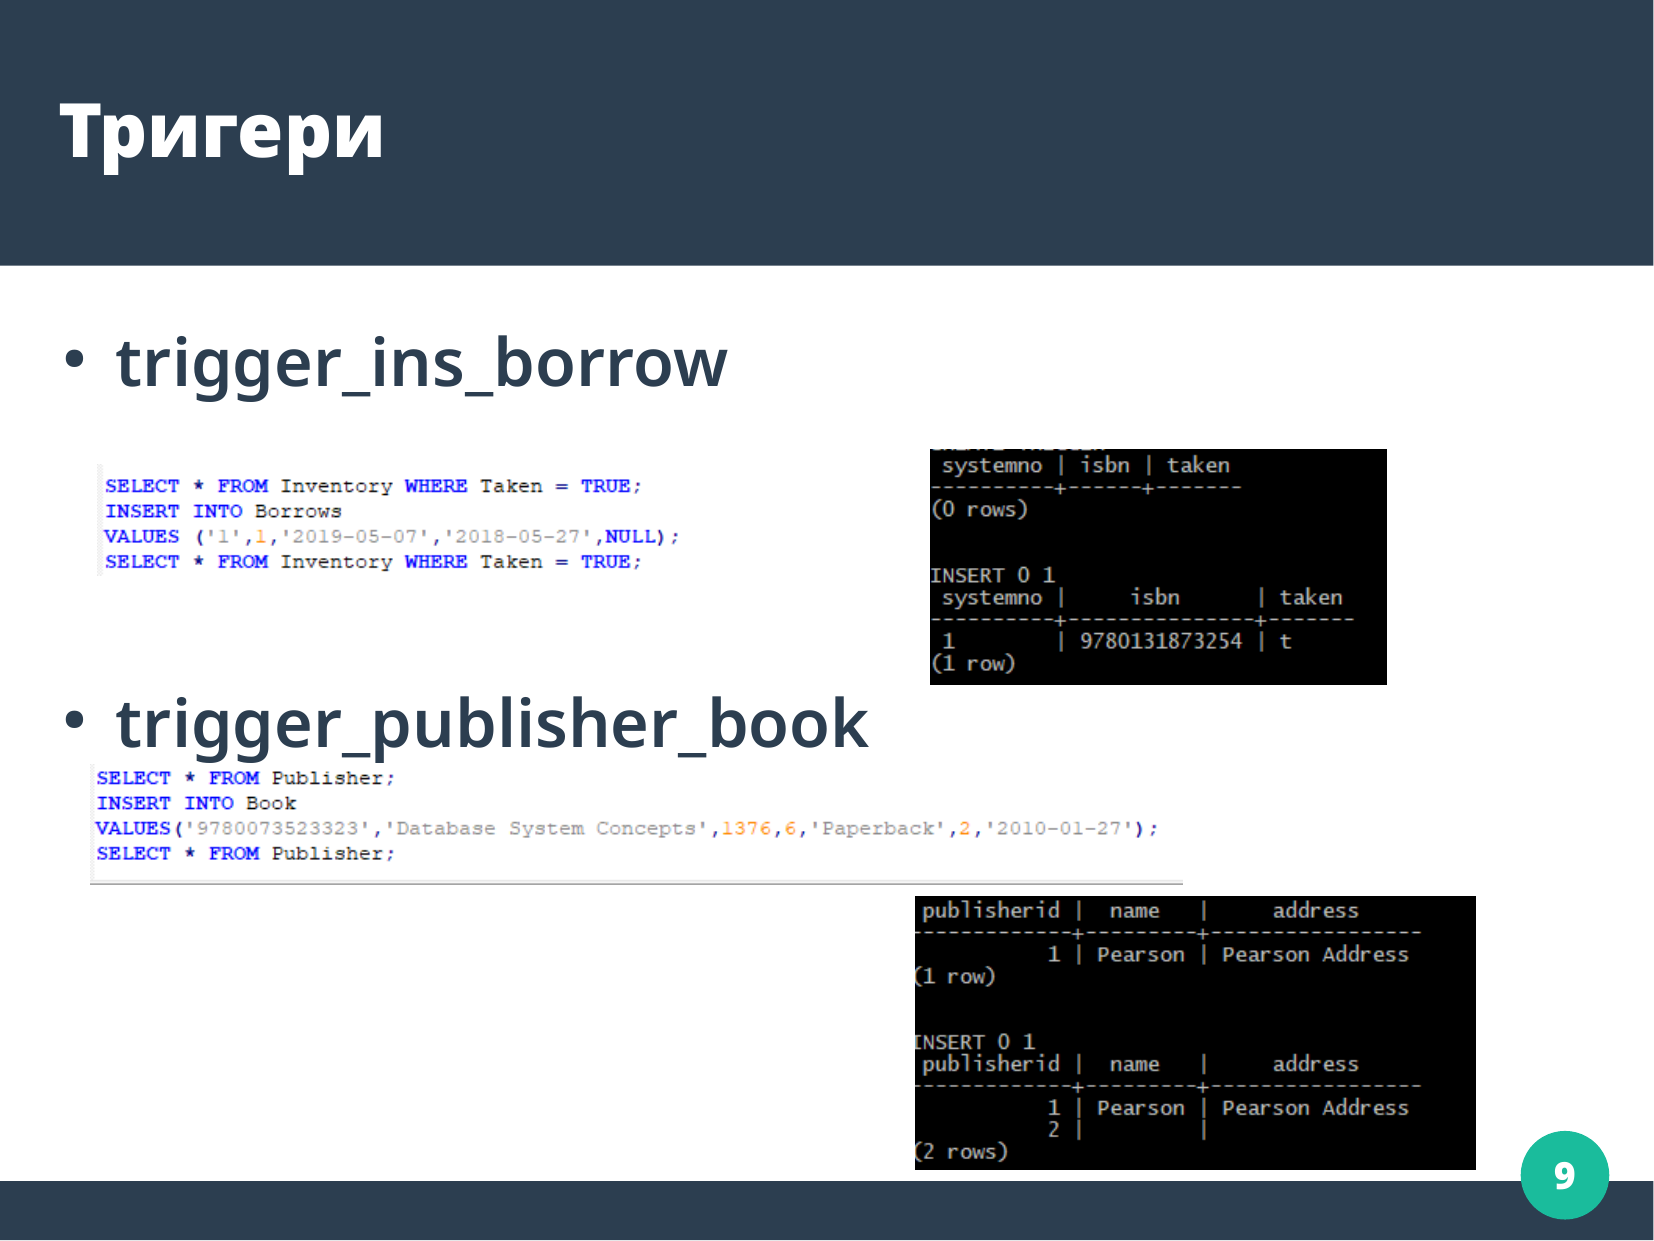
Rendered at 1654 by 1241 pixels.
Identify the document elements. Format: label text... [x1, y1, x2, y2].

list trigger_ins_borrow trigger_publisher_book [45, 315, 1581, 1142]
picture [930, 449, 1387, 685]
picture [915, 896, 1476, 1171]
picture [90, 764, 1183, 886]
picture [97, 464, 706, 576]
title Тригери [59, 49, 1595, 207]
